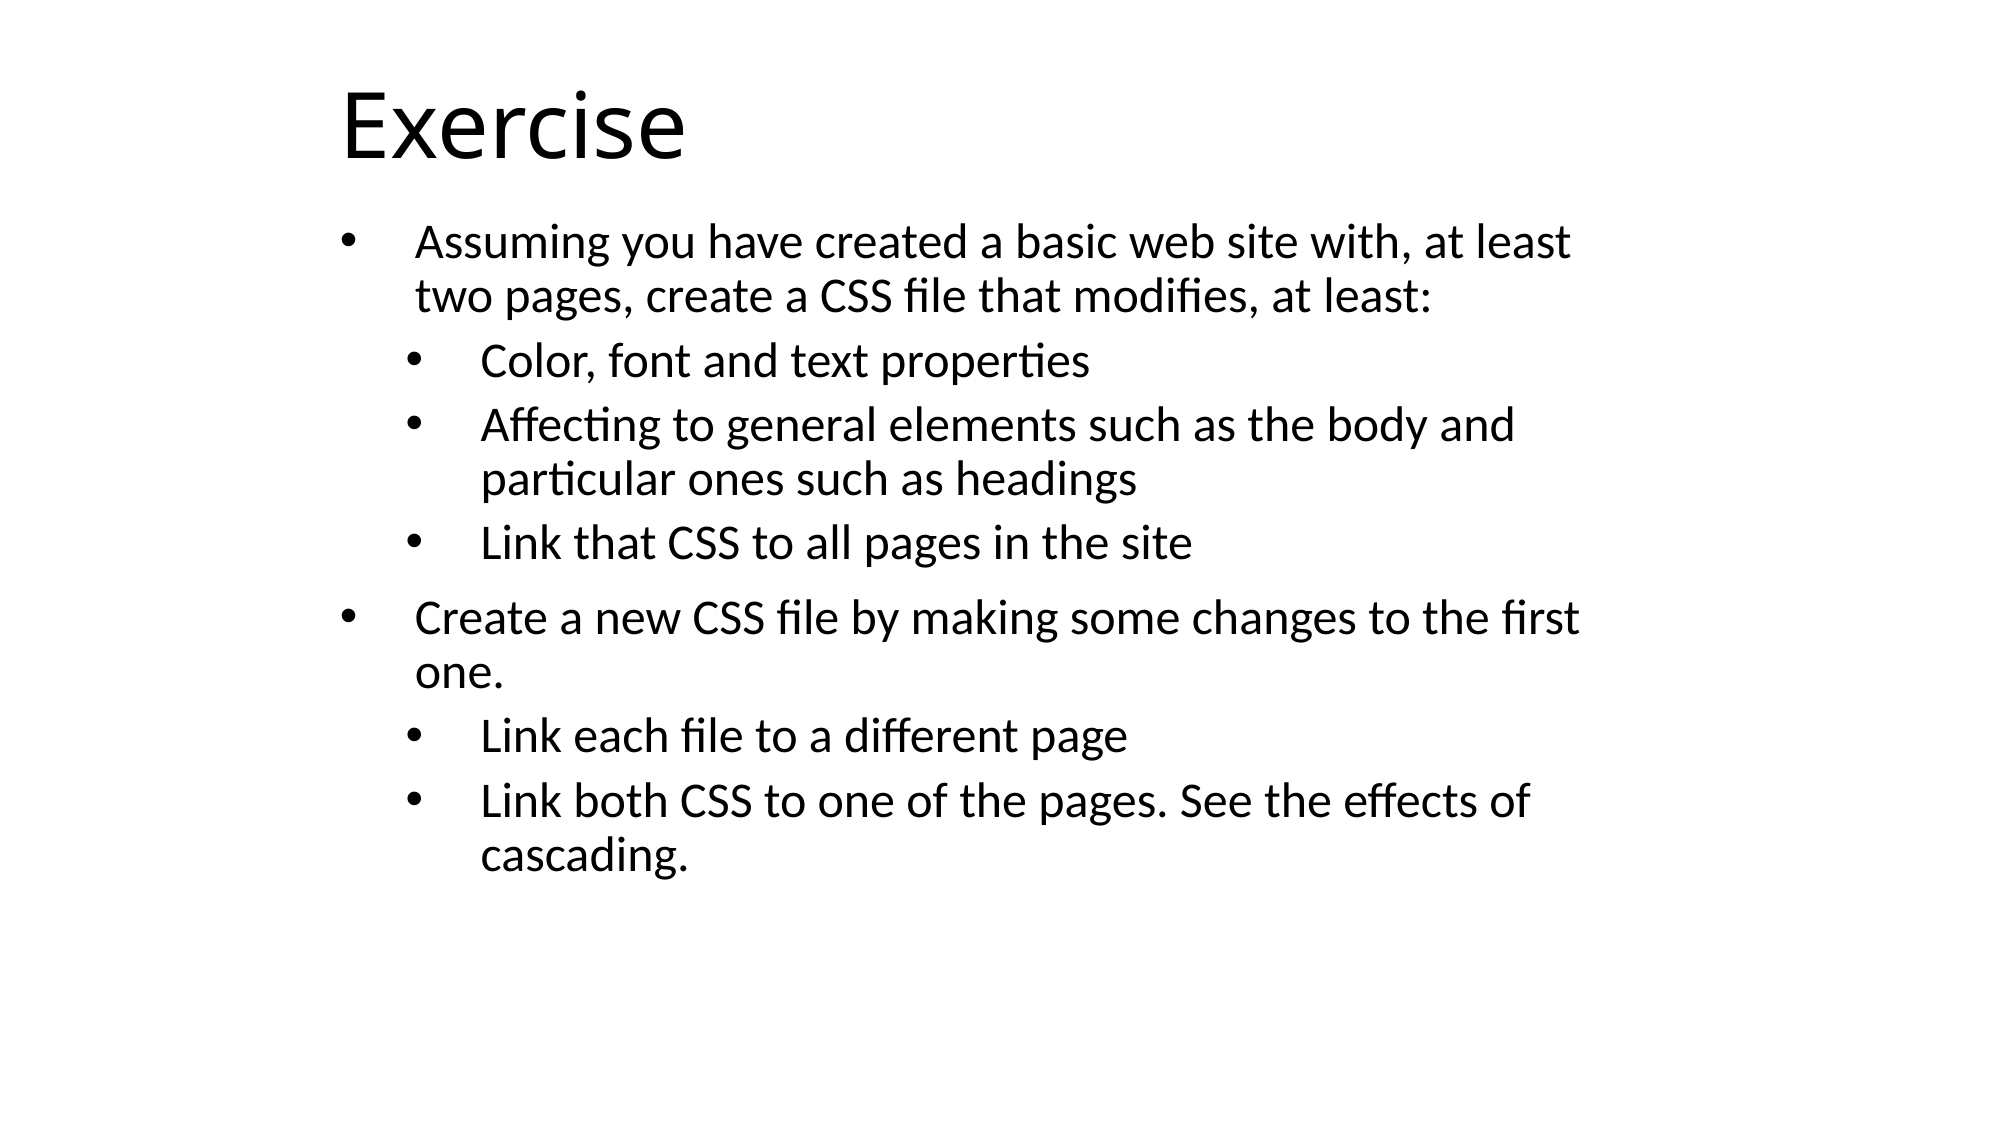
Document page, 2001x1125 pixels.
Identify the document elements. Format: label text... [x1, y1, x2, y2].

list Assuming you have created a basic web site with, at least two pages, create a CSS file that modifies, at least: Color, font and text properties Affecting to general elements such as the body and particular ones such as headings Link that CSS to all pages in the site Create a new CSS file by making some changes to the first one. Link each file to a different page Link both CSS to one of the pages. See the effects of cascading. [324, 208, 1674, 1029]
title Exercise [324, 60, 1674, 197]
